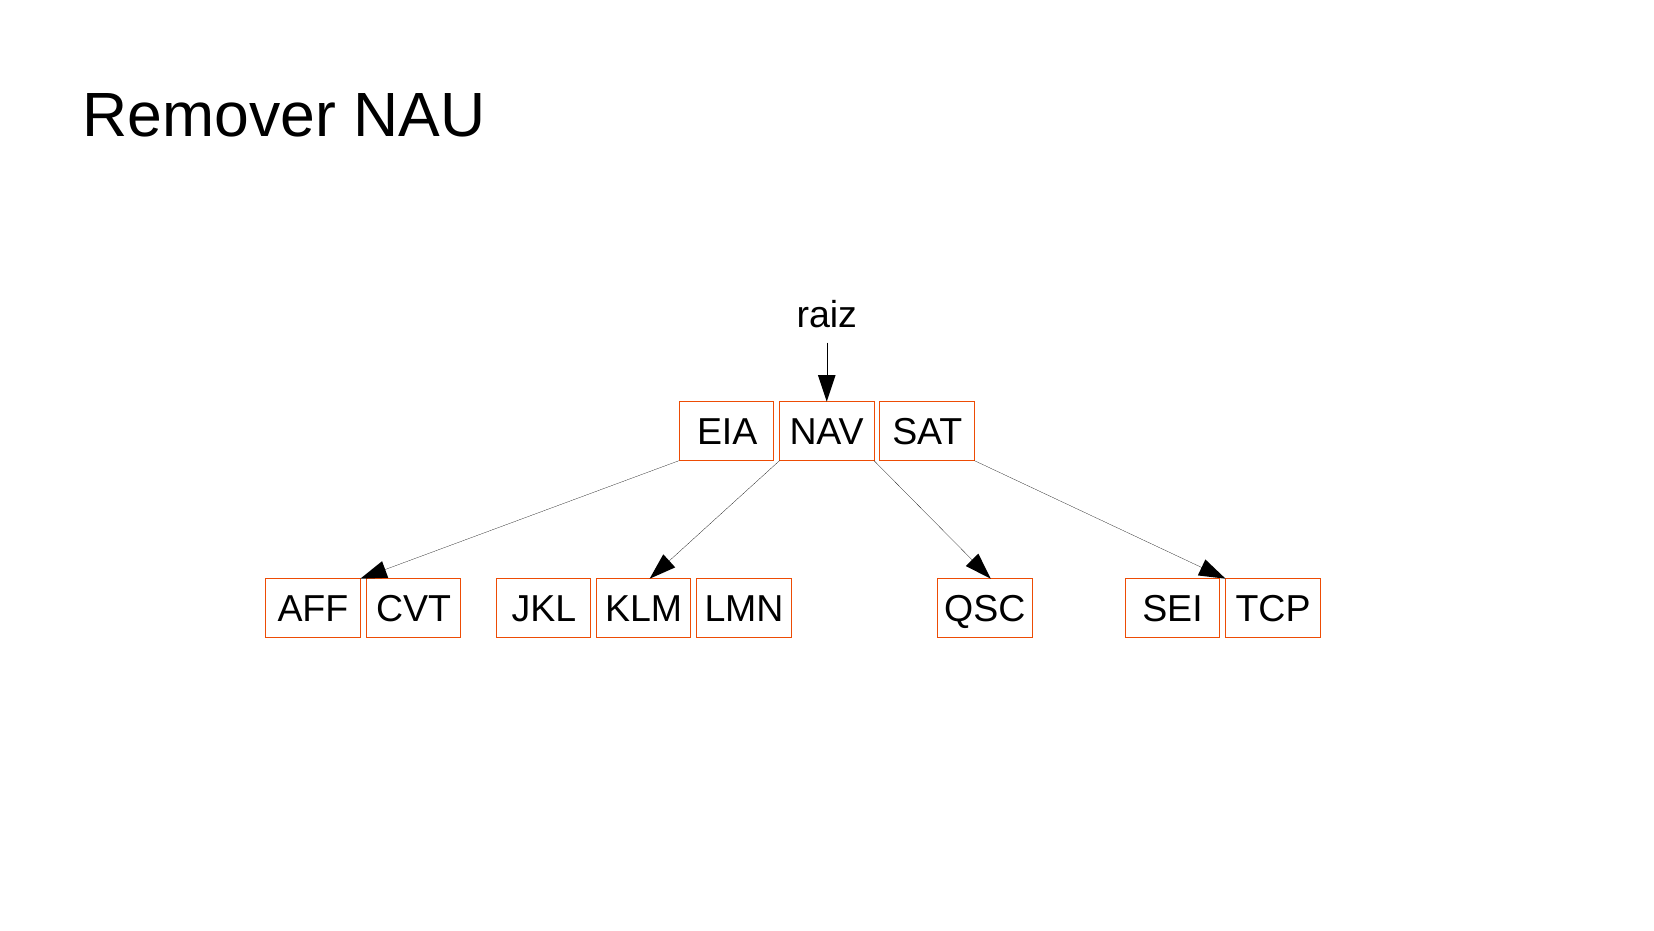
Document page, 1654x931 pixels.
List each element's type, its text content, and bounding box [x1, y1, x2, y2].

text_box SEI [1125, 578, 1220, 638]
text_box TCP [1225, 578, 1321, 638]
text_box NAV [779, 401, 875, 461]
text_box EIA [679, 401, 774, 461]
text_box SAT [879, 401, 975, 461]
text_box AFF [265, 578, 361, 638]
text_box LMN [696, 578, 792, 638]
text_box JKL [496, 578, 591, 638]
title Remover NAU [82, 37, 1571, 193]
text_box QSC [937, 578, 1033, 638]
text_box KLM [596, 578, 691, 638]
text_box raiz [781, 285, 872, 343]
text_box CVT [366, 578, 461, 638]
